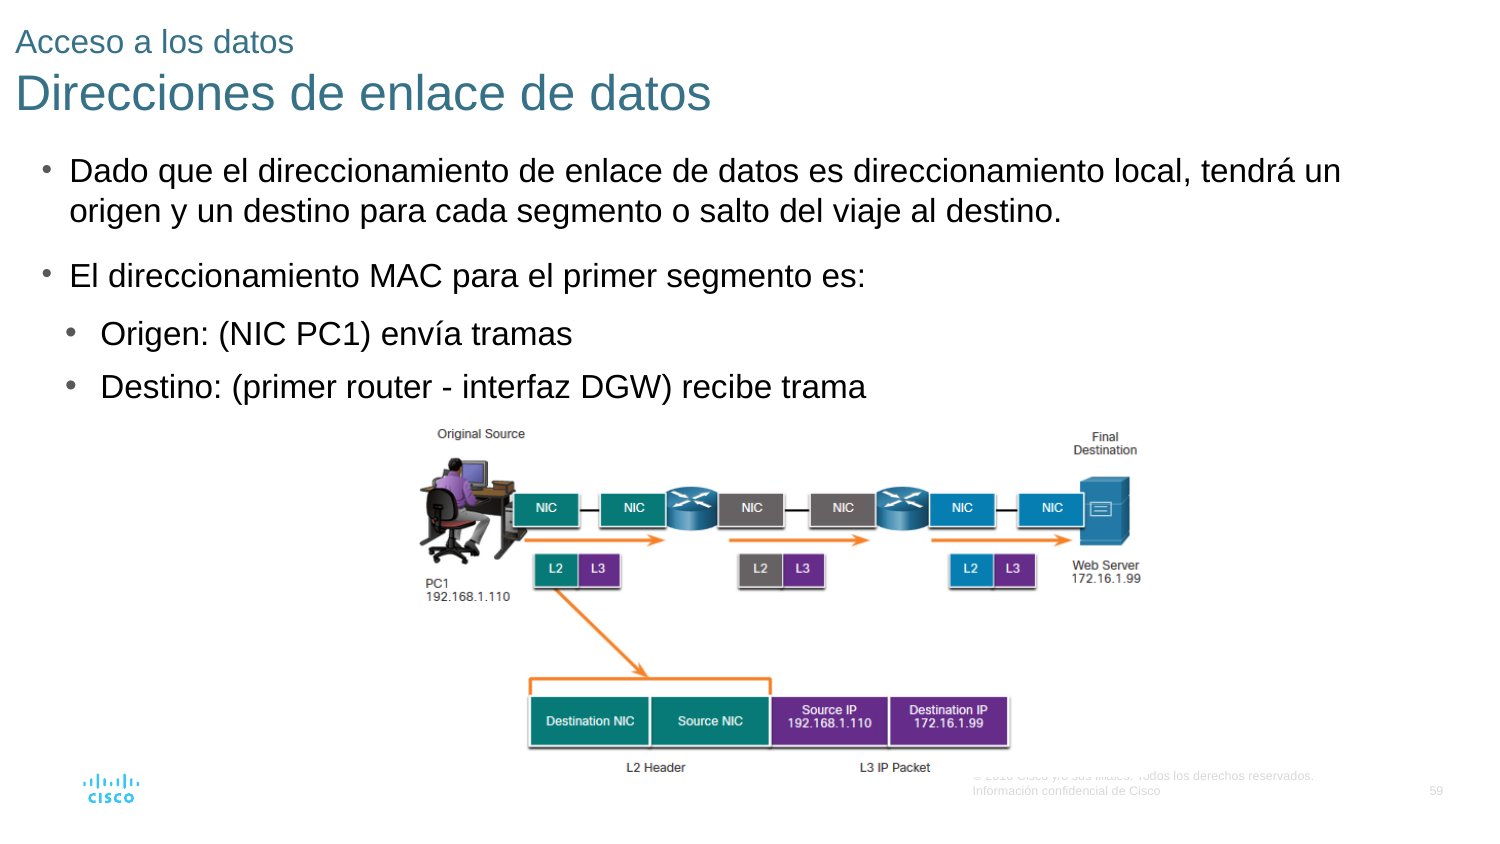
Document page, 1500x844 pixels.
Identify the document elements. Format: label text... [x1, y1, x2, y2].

title Acceso a los datos Direcciones de enlace de datos [0, 0, 945, 142]
picture [414, 421, 1148, 777]
list Dado que el direccionamiento de enlace de datos es direccionamiento local, tendrá un origen y un destino para cada segmento o salto del viaje al destino. El direccionamiento MAC para el primer segmento es: Origen: (NIC PC1) envía tramas Destino: (primer router - interfaz DGW) recibe trama [26, 141, 1422, 417]
